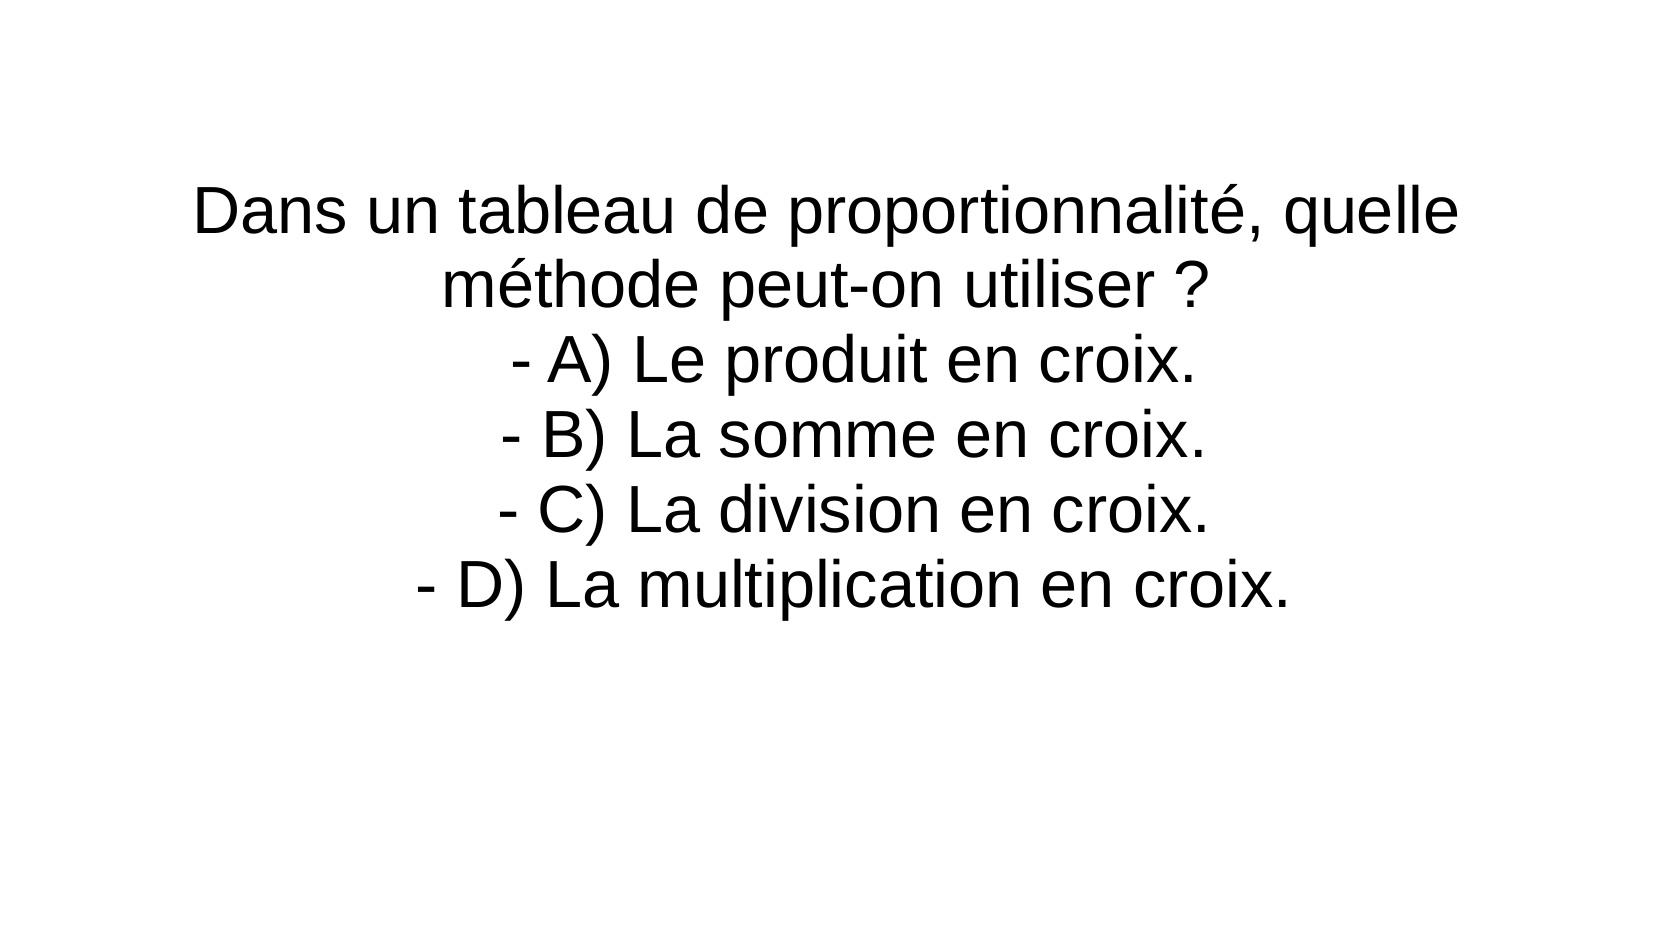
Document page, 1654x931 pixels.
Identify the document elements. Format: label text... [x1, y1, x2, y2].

subtitle Dans un tableau de proportionnalité, quelle méthode peut-on utiliser ? - A) Le produit en croix. - B) La somme en croix. - C) La division en croix. - D) La multiplication en croix. [82, 37, 1571, 757]
